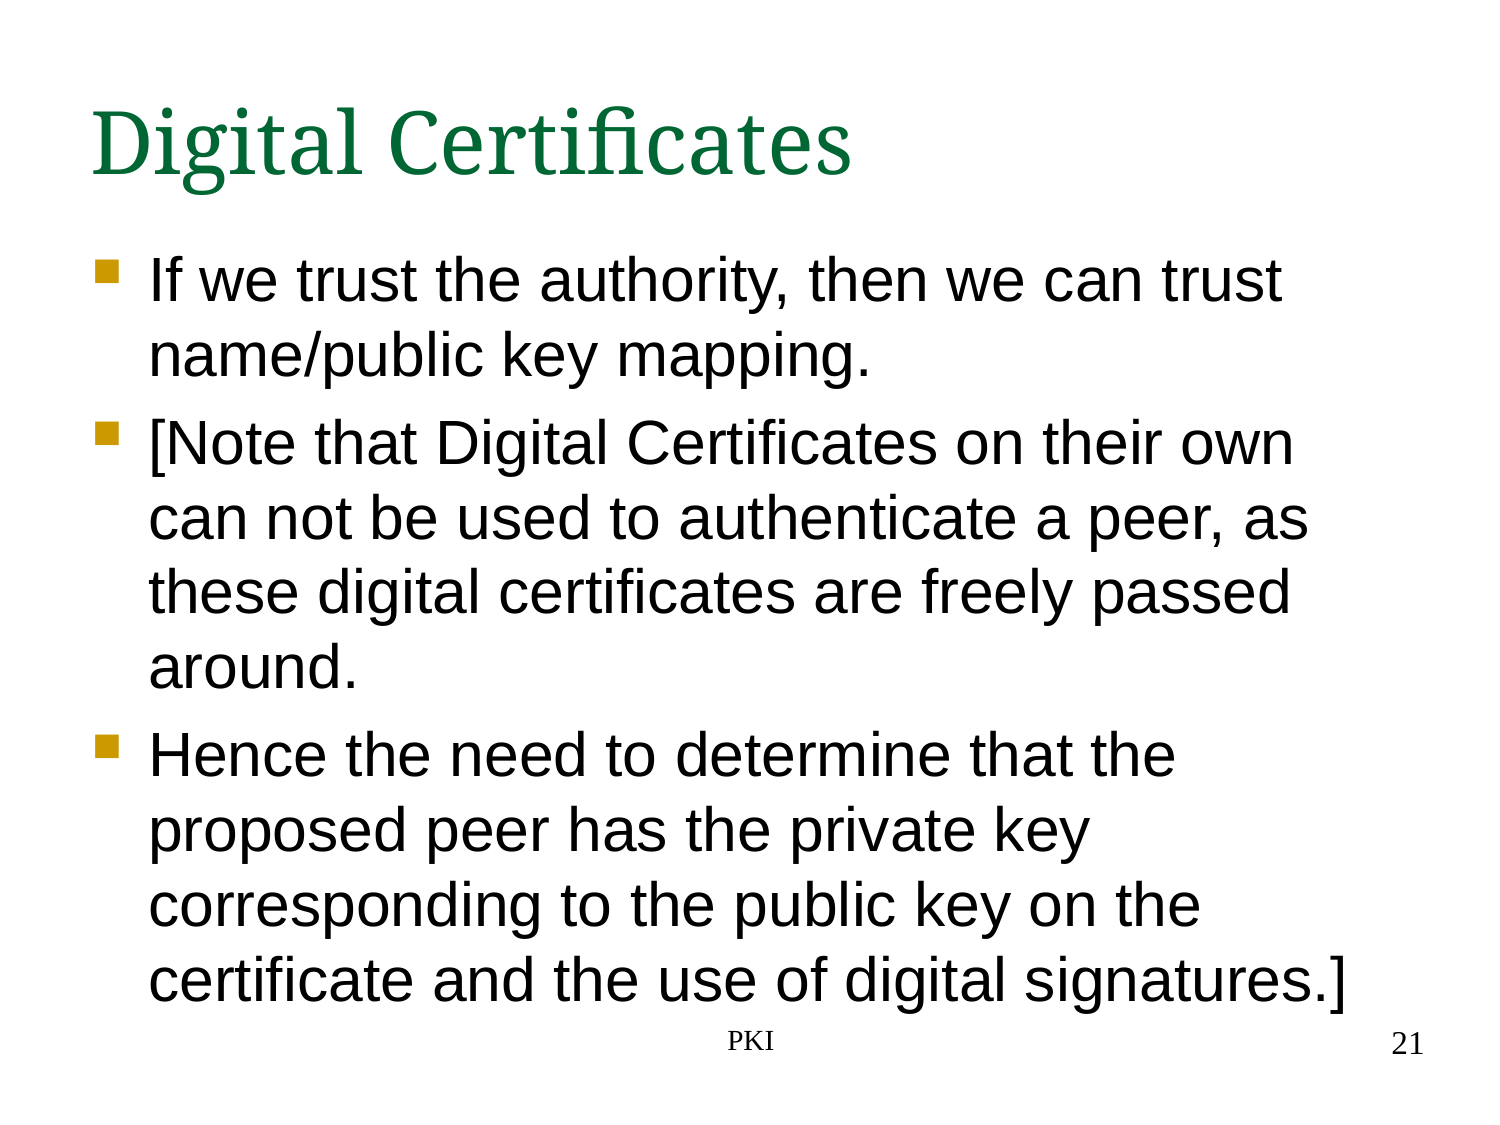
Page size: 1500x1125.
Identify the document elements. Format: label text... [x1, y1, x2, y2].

list If we trust the authority, then we can trust name/public key mapping. [Note that Digital Certificates on their own can not be used to authenticate a peer, as these digital certificates are freely passed around. Hence the need to determine that the proposed peer has the private key corresponding to the public key on the certificate and the use of digital signatures.] [76, 231, 1427, 975]
title Digital Certificates [75, 45, 1425, 233]
